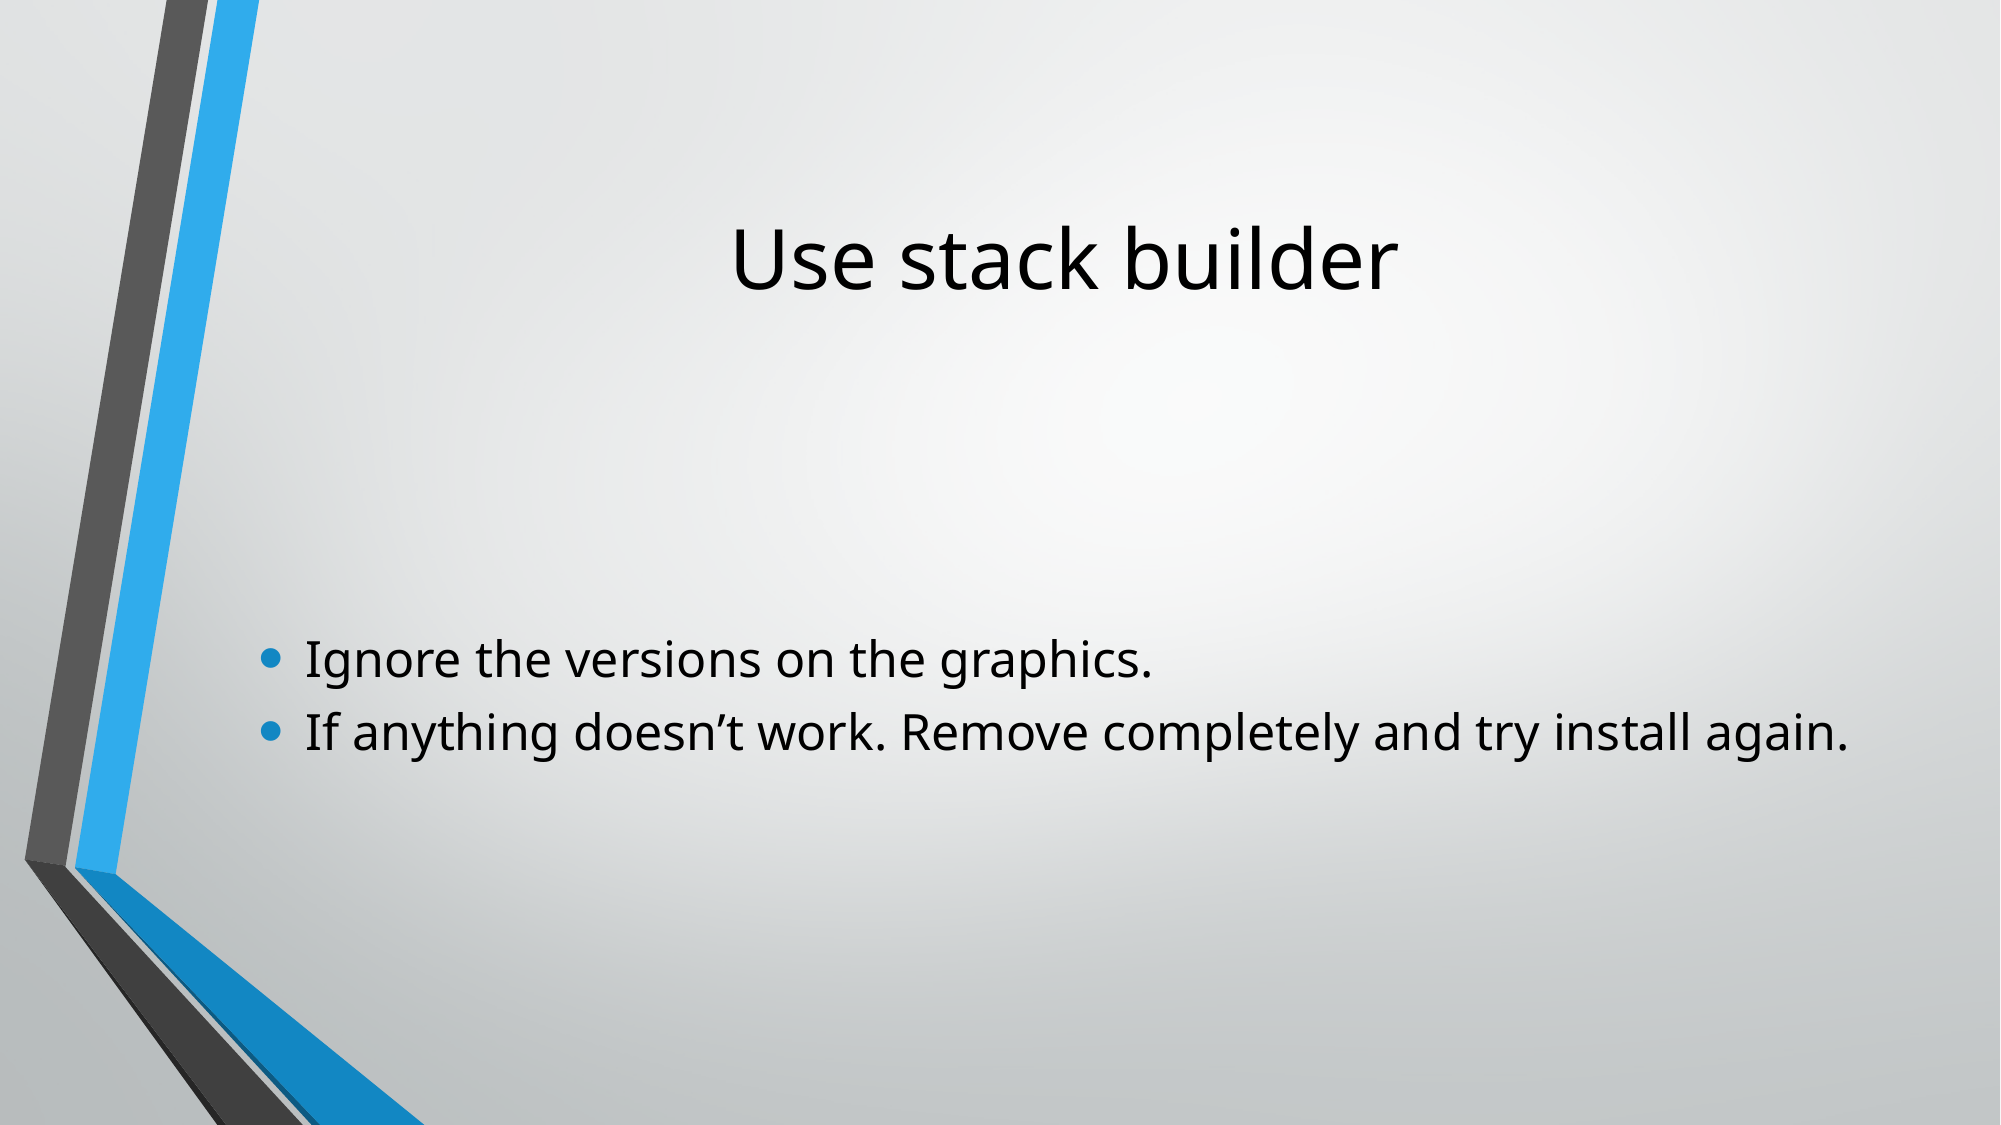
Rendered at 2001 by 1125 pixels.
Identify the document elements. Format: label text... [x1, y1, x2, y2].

title Use stack builder [243, 112, 1887, 400]
list Ignore the versions on the graphics. If anything doesn’t work. Remove completely and try install again. [243, 437, 1887, 950]
